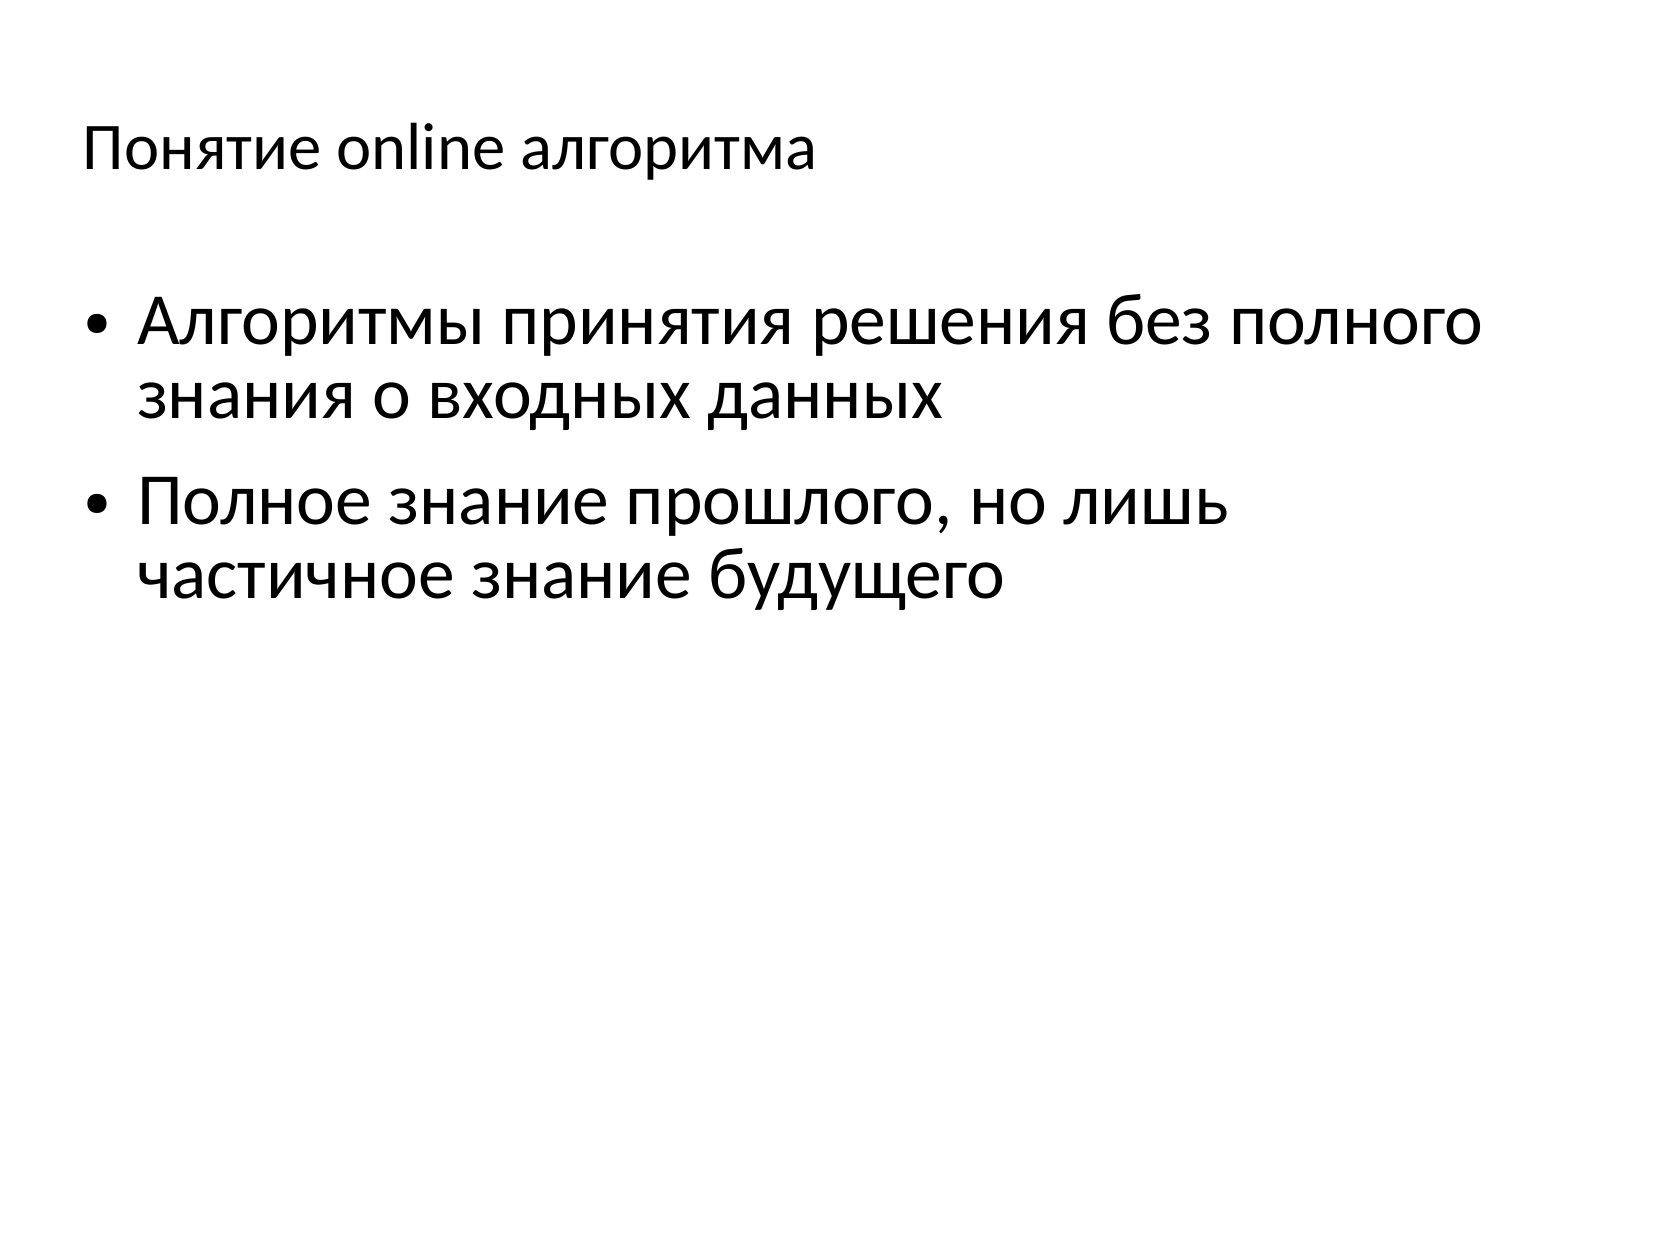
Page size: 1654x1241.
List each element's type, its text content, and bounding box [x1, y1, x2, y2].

title Понятие online алгоритма [82, 49, 1571, 257]
list Алгоритмы принятия решения без полного знания о входных данных Полное знание прошлого, но лишь частичное знание будущего [66, 289, 1555, 1108]
